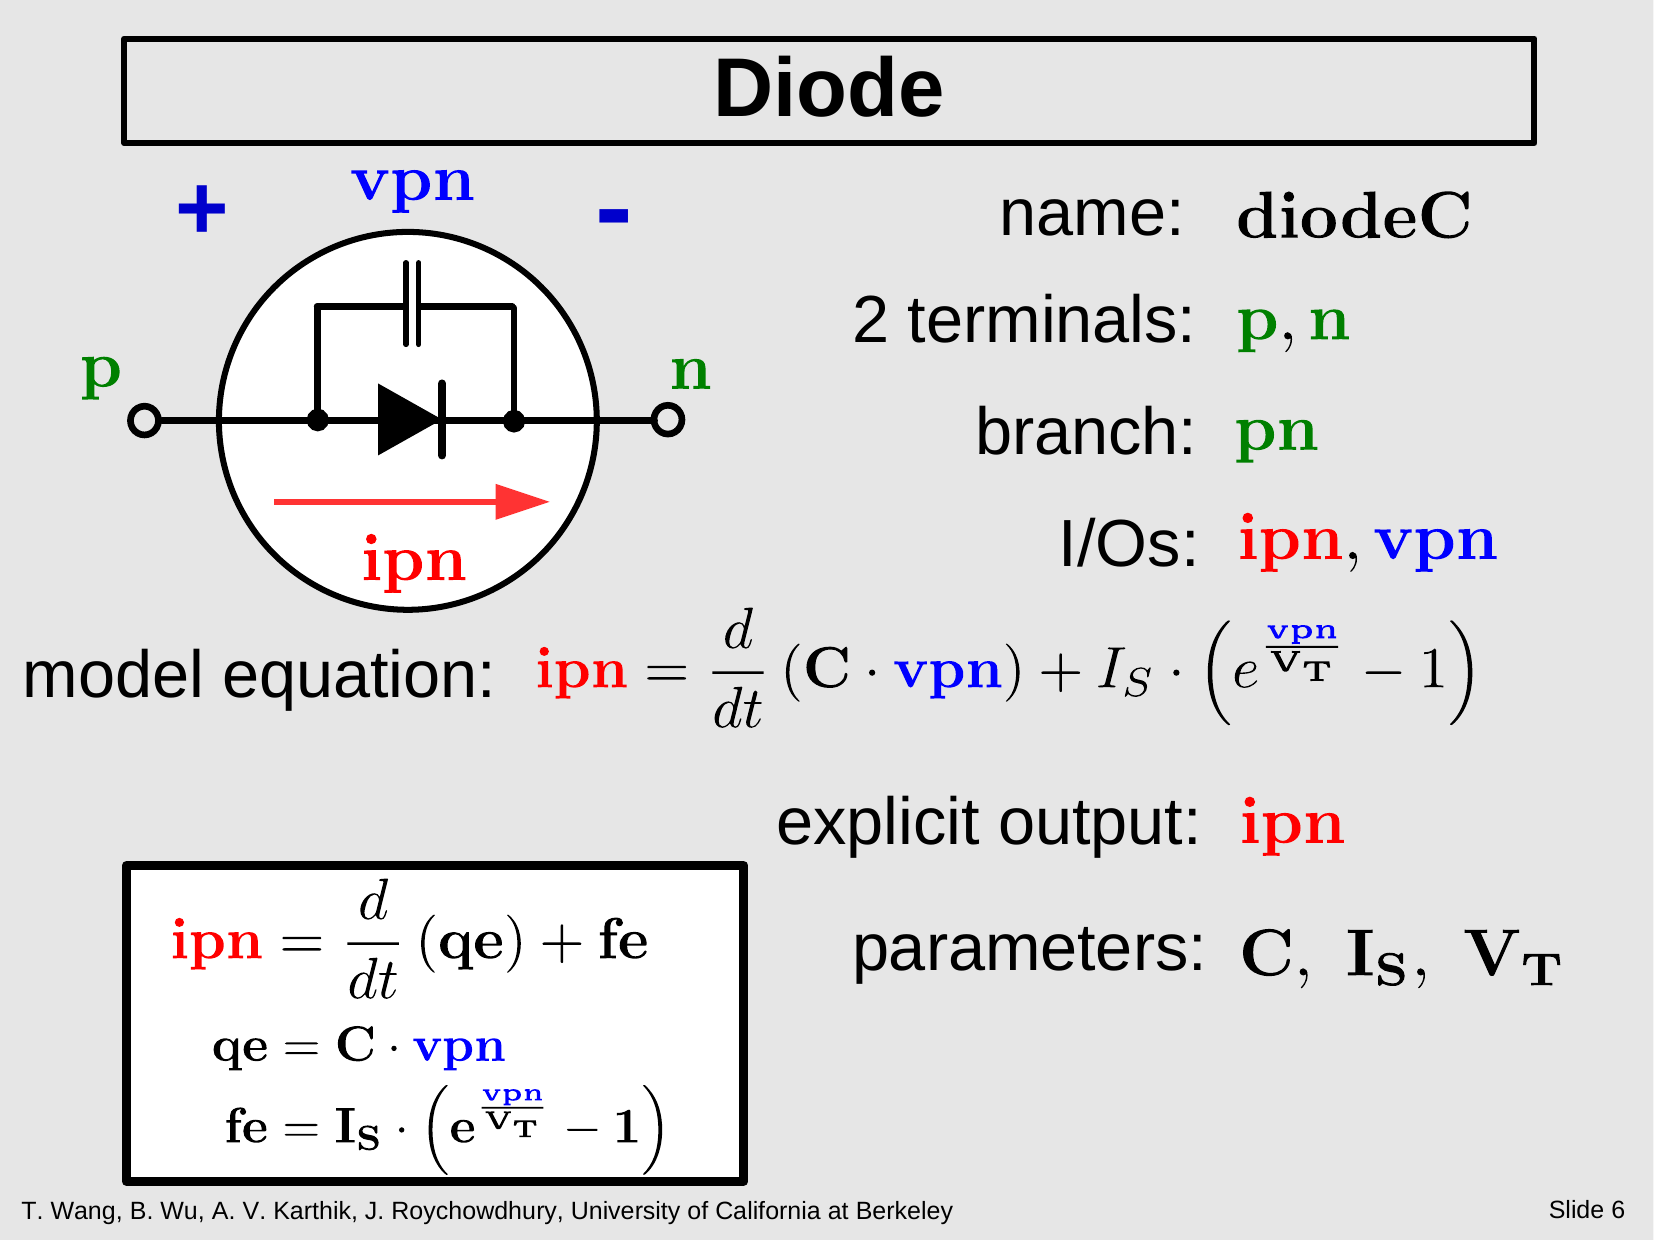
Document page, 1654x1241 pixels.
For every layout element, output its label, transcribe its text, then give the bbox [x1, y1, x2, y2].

text_box [1238, 928, 1563, 989]
text_box [349, 169, 475, 214]
text_box [308, 231, 507, 260]
text_box branch: [864, 393, 1199, 469]
text_box [1233, 419, 1319, 463]
text_box [223, 460, 593, 610]
text_box [126, 865, 744, 1182]
text_box + [175, 156, 233, 260]
text_box [1239, 796, 1346, 856]
text_box [79, 356, 123, 400]
text_box - [595, 143, 660, 260]
text_box [686, 358, 712, 389]
text_box parameters: [741, 909, 1210, 985]
text_box model equation: [0, 637, 499, 712]
text_box [1237, 512, 1499, 572]
text_box explicit output: [775, 784, 1204, 859]
title Diode [124, 38, 1535, 144]
text_box name: [1000, 175, 1186, 251]
text_box [1236, 191, 1473, 239]
text_box [1235, 309, 1351, 353]
text_box I/Os: [947, 506, 1201, 581]
text_box 2 terminals: [852, 281, 1198, 357]
text_box [534, 607, 1483, 728]
picture [127, 260, 686, 460]
